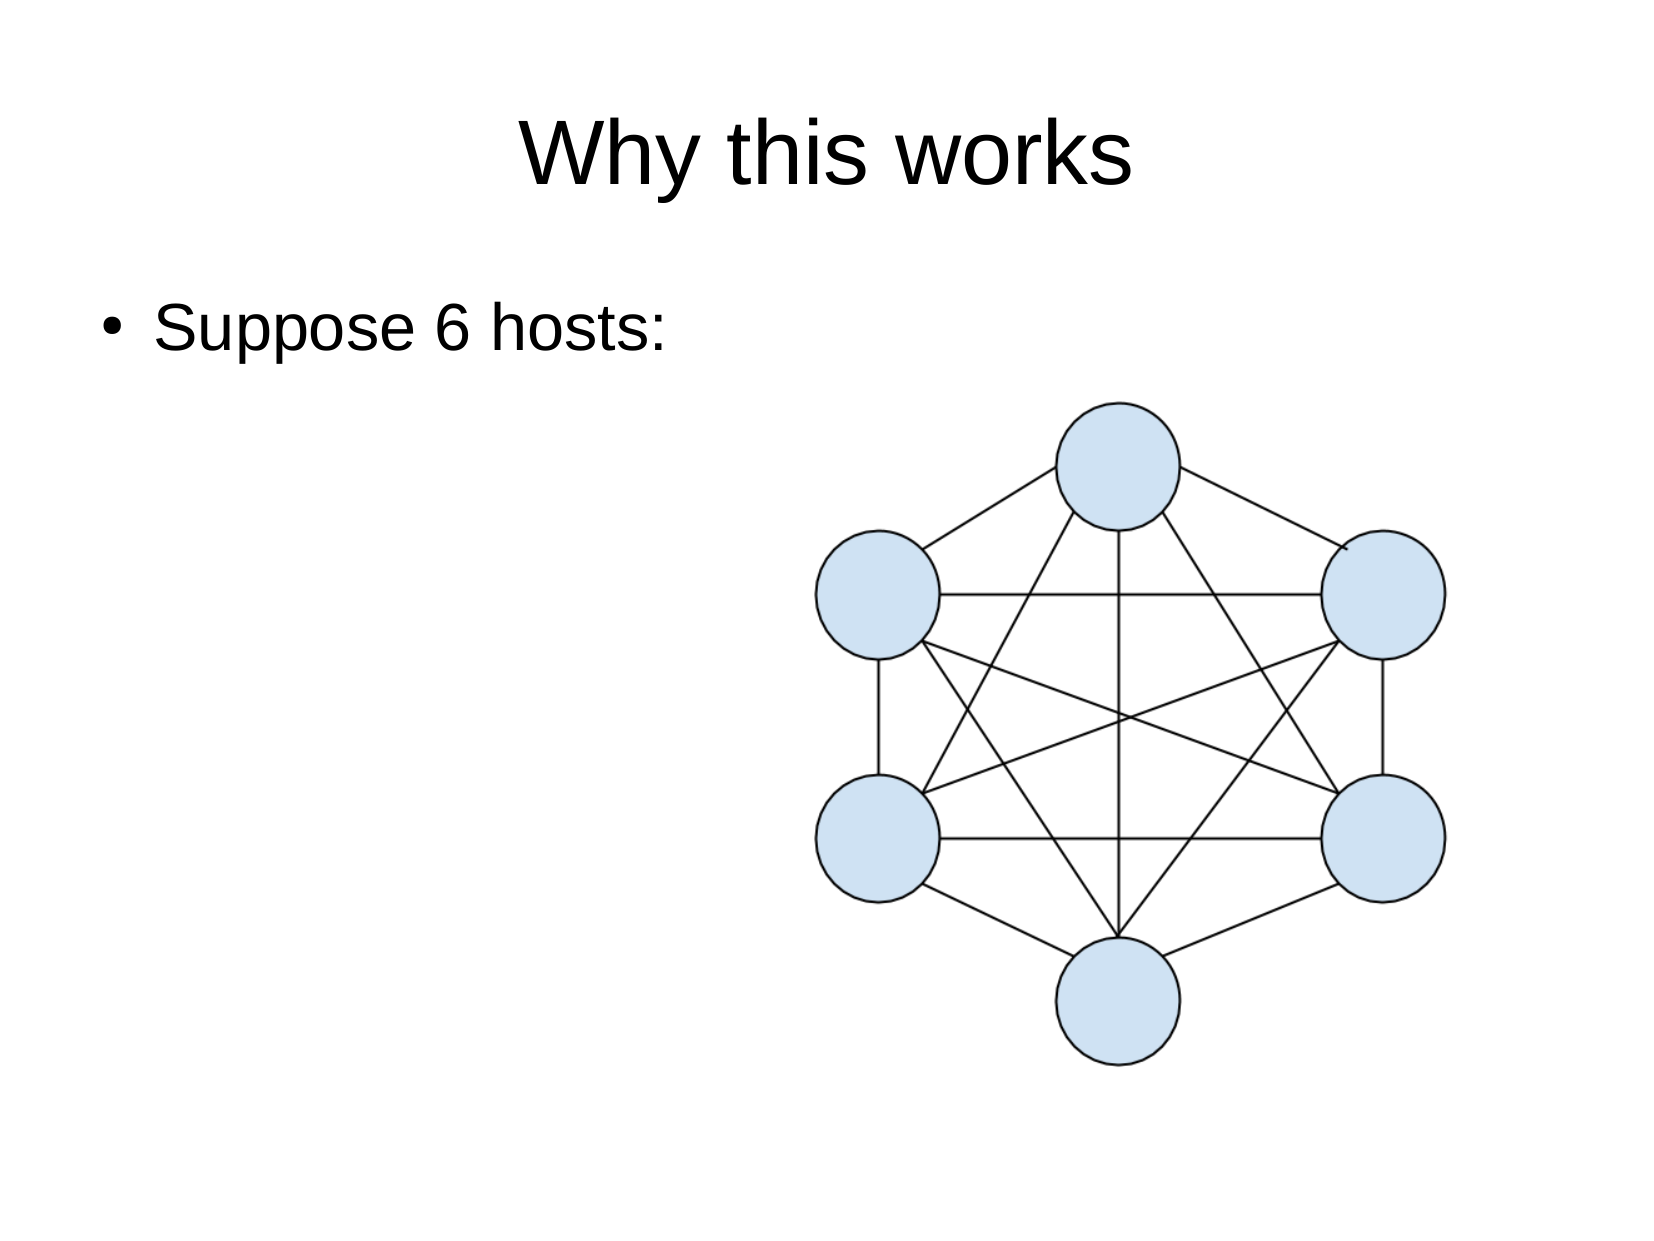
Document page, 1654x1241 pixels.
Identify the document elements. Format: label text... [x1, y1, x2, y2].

picture [509, 340, 1654, 1241]
list Suppose 6 hosts: [82, 290, 736, 1010]
title Why this works [82, 49, 1571, 257]
